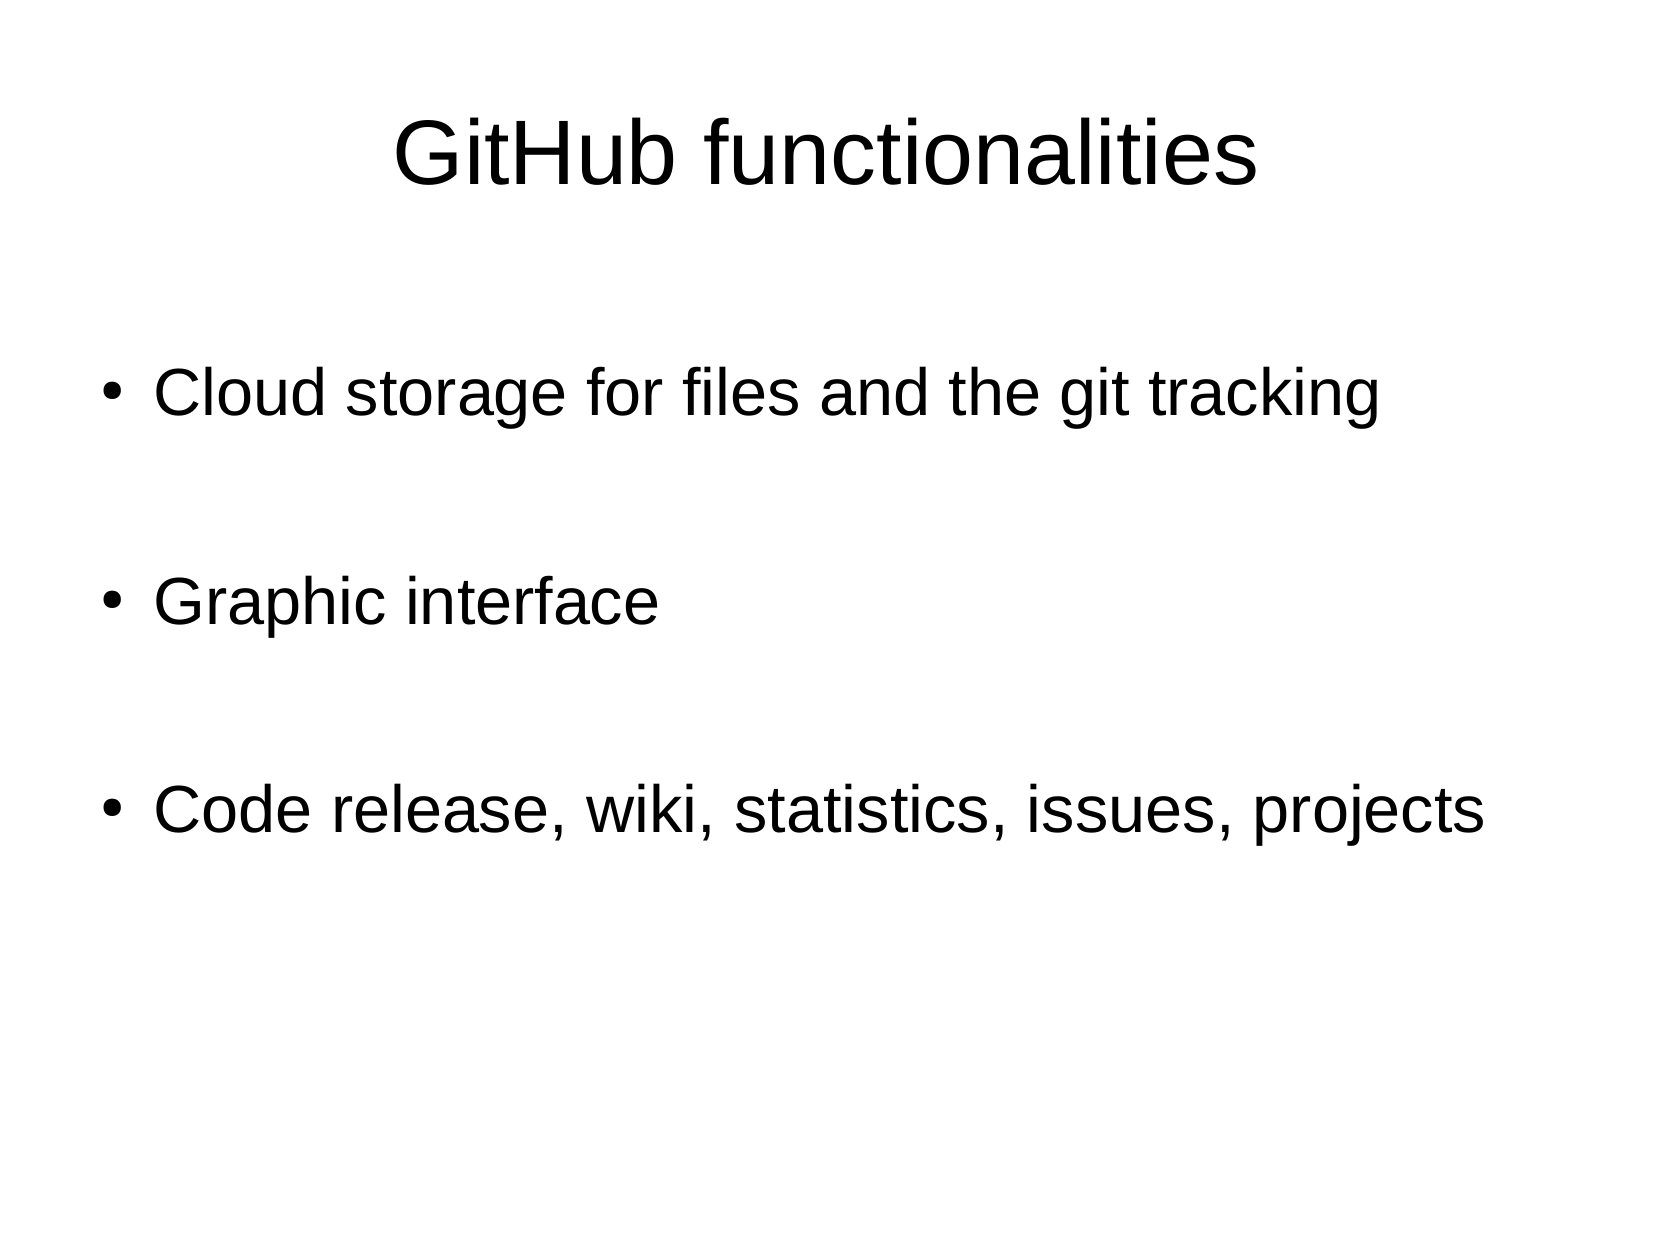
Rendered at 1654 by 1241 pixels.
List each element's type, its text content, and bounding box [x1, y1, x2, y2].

list Cloud storage for files and the git tracking Graphic interface Code release, wiki, statistics, issues, projects [82, 355, 1571, 1075]
title GitHub functionalities [82, 49, 1571, 257]
